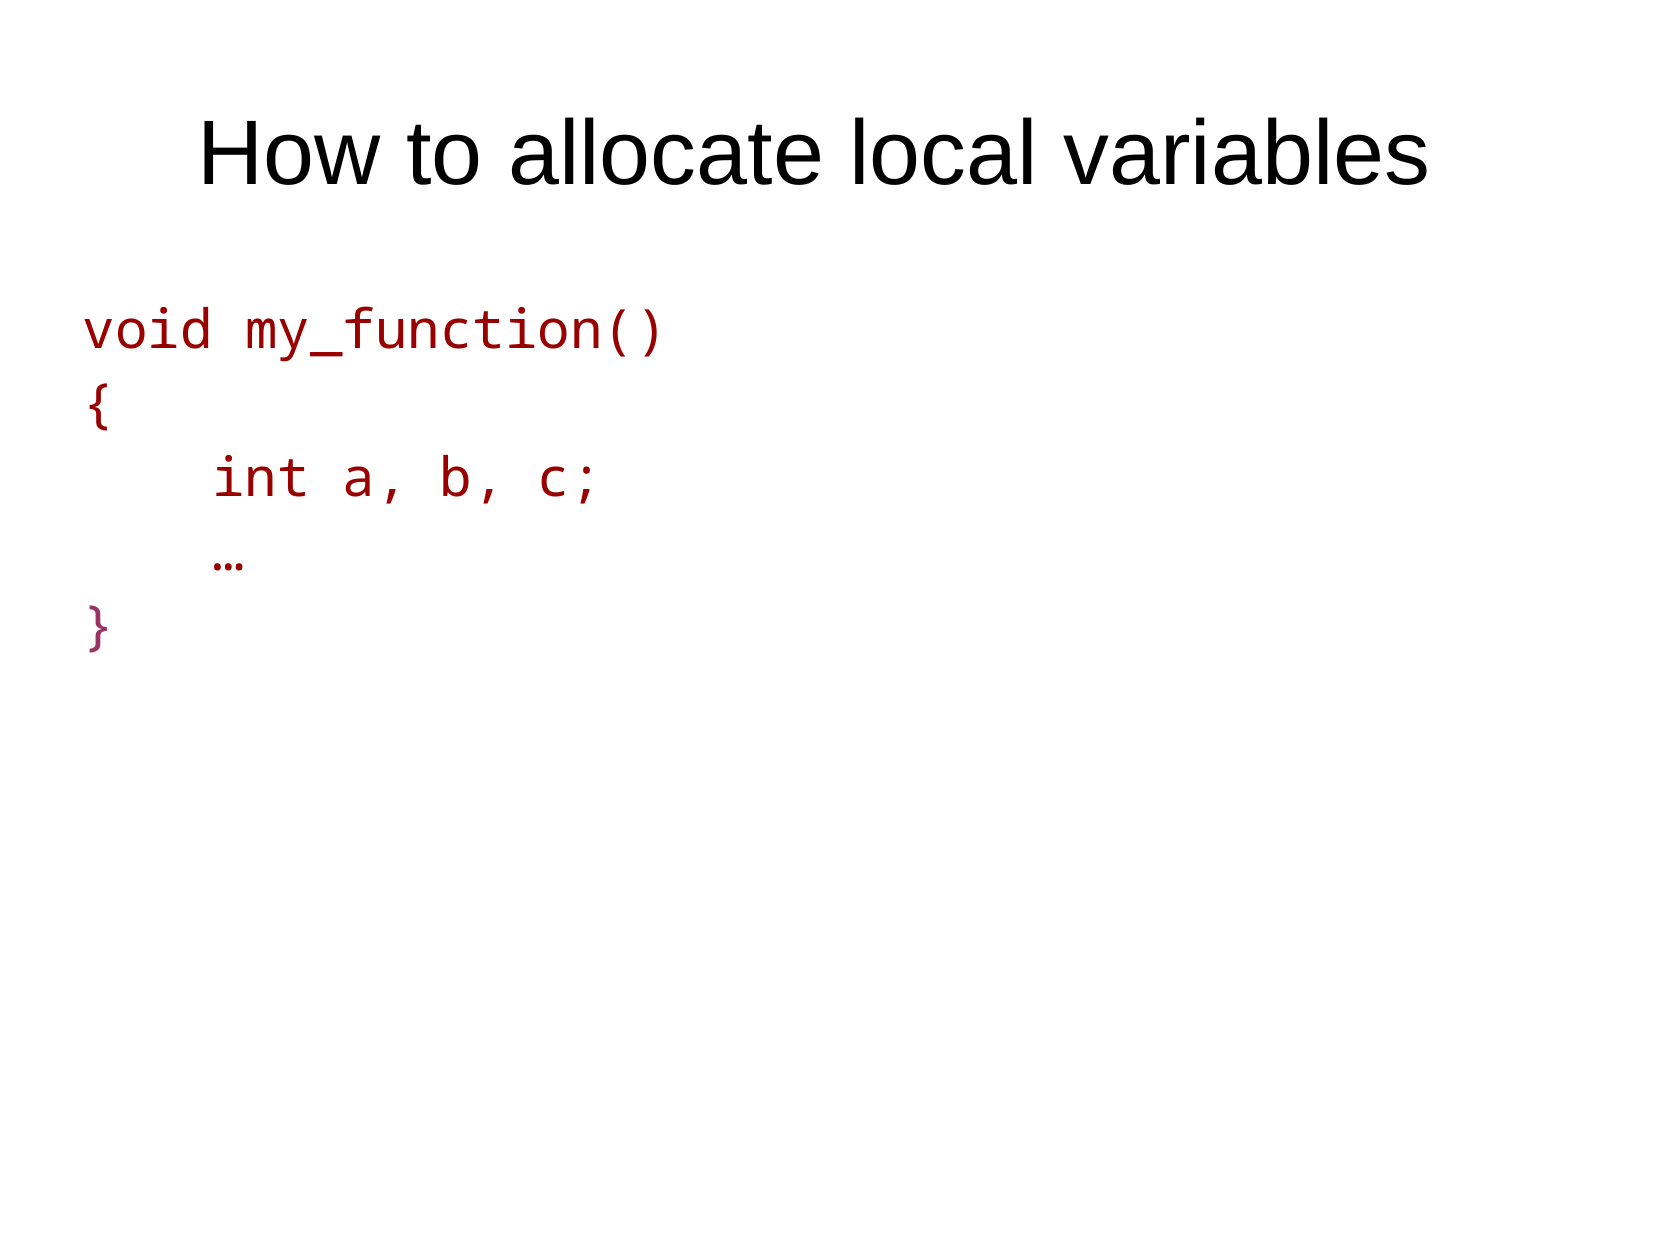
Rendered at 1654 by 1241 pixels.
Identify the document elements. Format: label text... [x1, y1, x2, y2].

title How to allocate local variables [70, 49, 1559, 257]
list void my_function() { int a, b, c; … } [82, 290, 1571, 1109]
